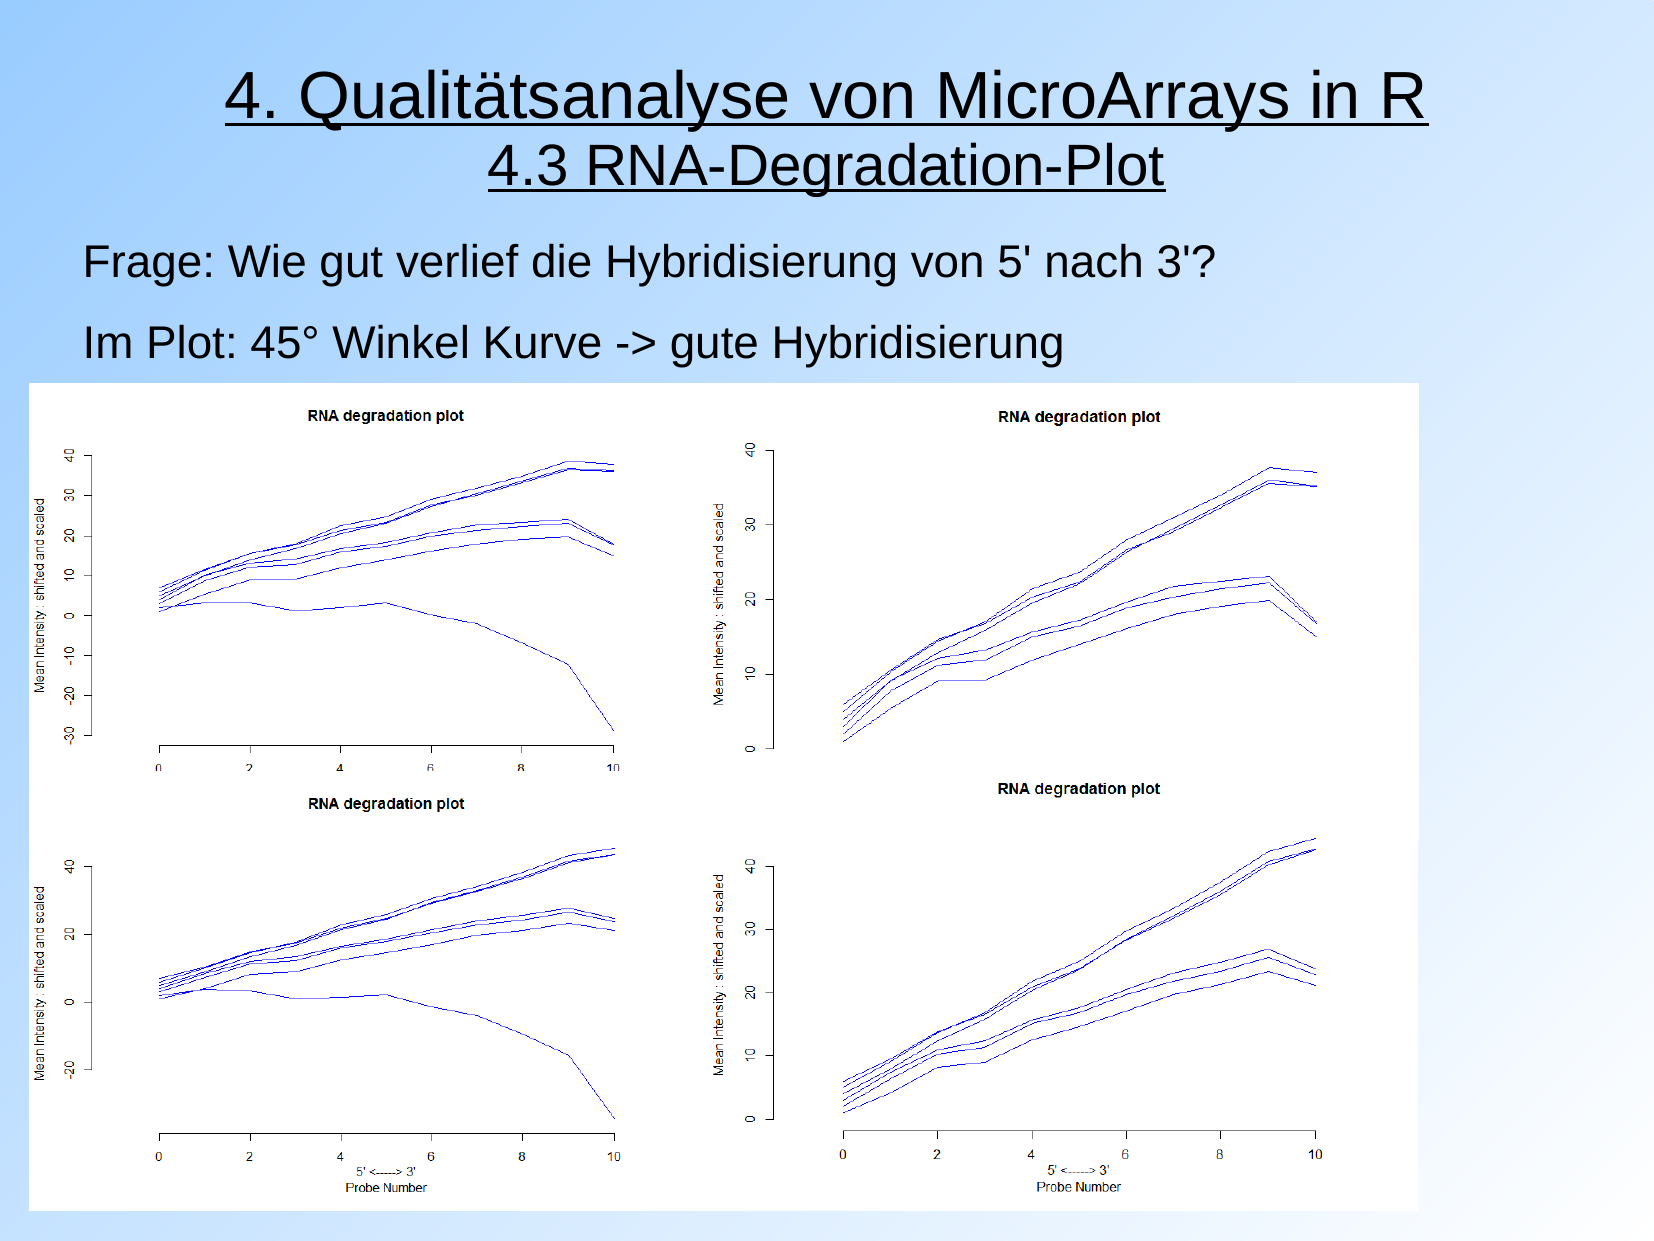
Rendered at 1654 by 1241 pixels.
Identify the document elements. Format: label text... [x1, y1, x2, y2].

title 4. Qualitätsanalyse von MicroArrays in R 4.3 RNA-Degradation-Plot [0, 0, 1654, 257]
picture [29, 383, 1419, 1211]
list Frage: Wie gut verlief die Hybridisierung von 5' nach 3'? Im Plot: 45° Winkel Kurve -> gute Hybridisierung [82, 236, 1571, 1241]
